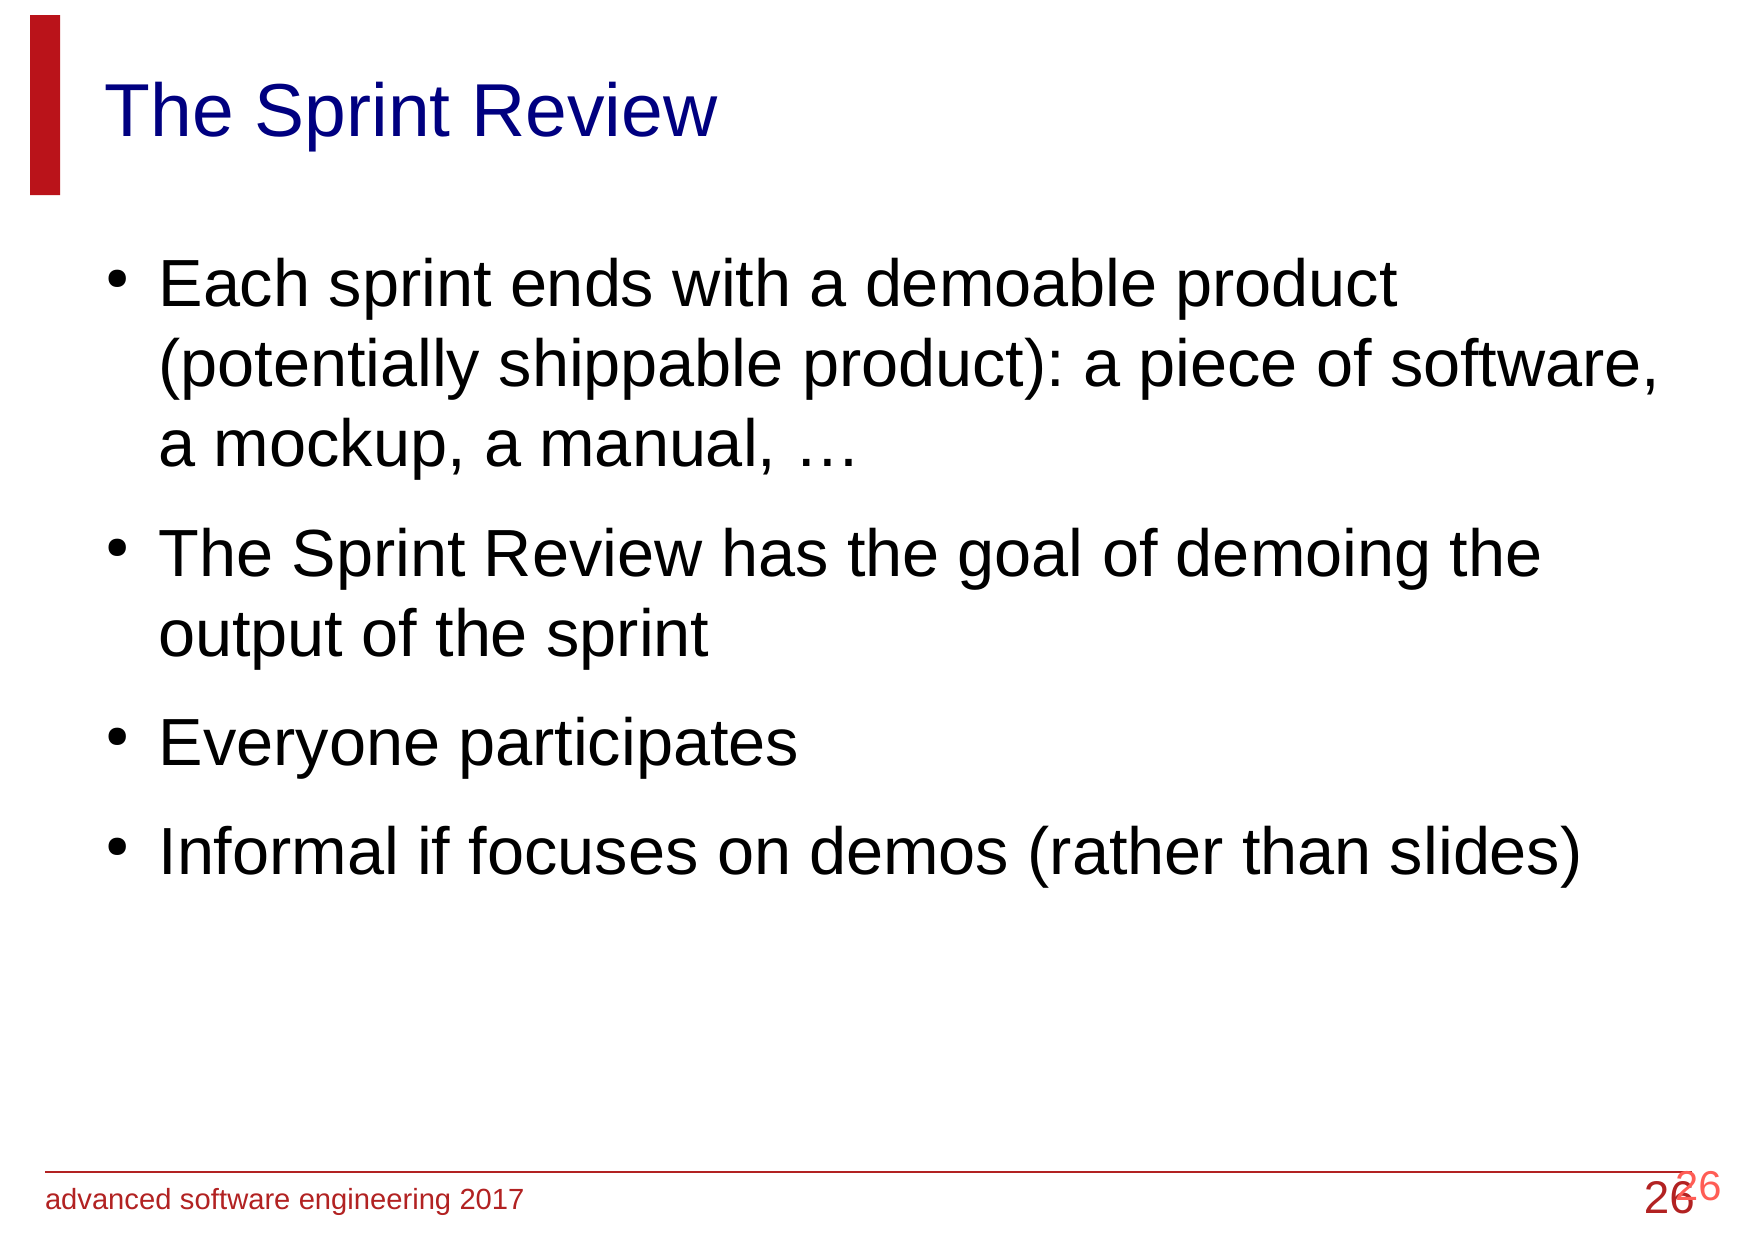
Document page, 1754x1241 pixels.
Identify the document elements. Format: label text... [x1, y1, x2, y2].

list Each sprint ends with a demoable product (potentially shippable product): a piece of software, a mockup, a manual, … The Sprint Review has the goal of demoing the output of the sprint Everyone participates Informal if focuses on demos (rather than slides) [87, 240, 1696, 1130]
text_box <number> [1603, 1158, 1754, 1209]
title The Sprint Review [90, 17, 1696, 196]
